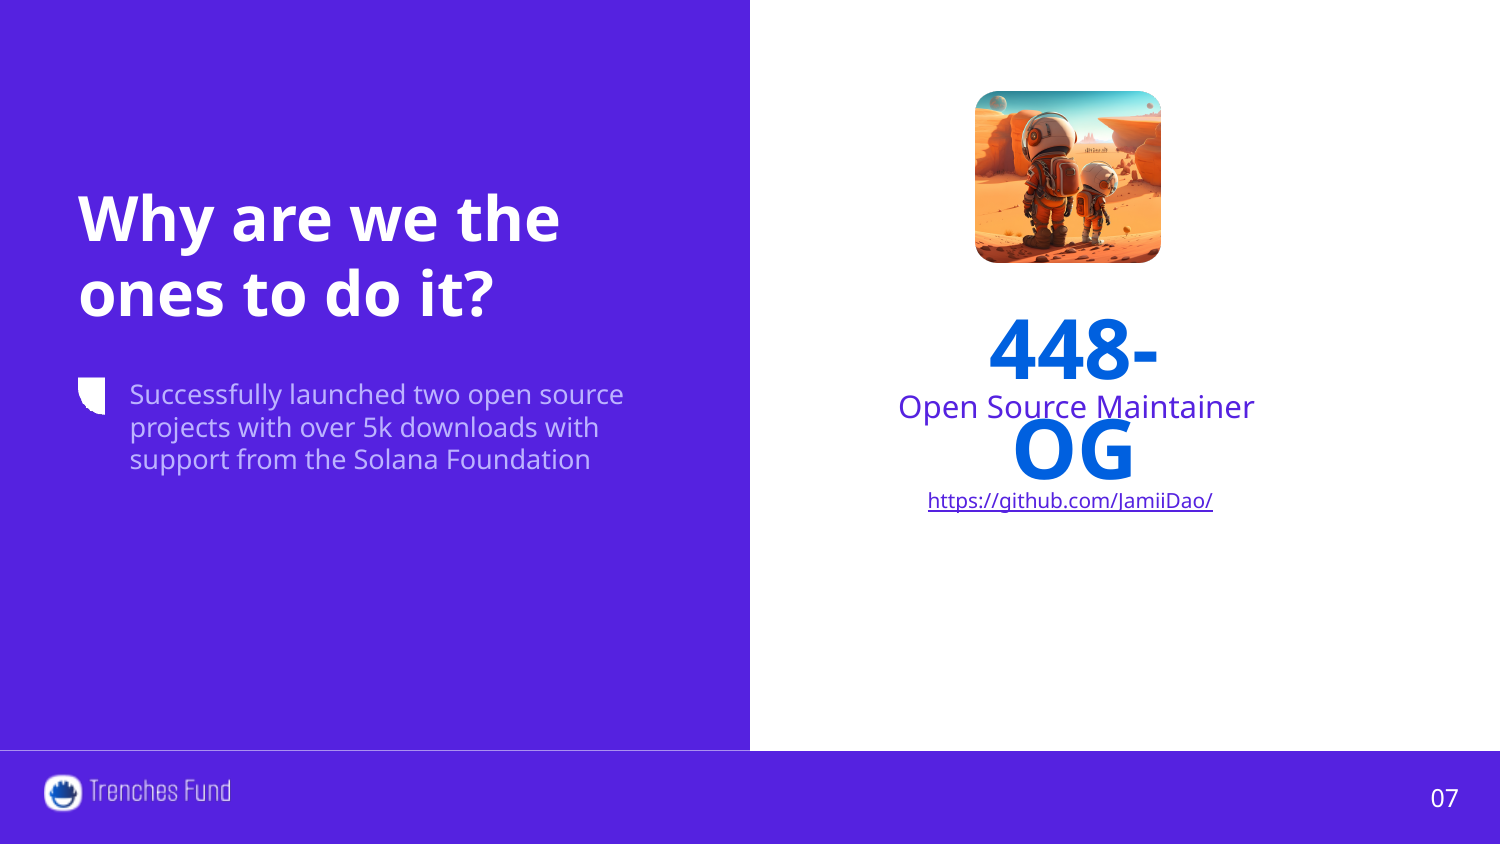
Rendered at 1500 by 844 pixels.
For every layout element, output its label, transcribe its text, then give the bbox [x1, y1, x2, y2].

picture [0, 0, 1500, 844]
text_box Why are we the ones to do it? [78, 179, 708, 336]
text_box 07 [1426, 782, 1464, 818]
text_box Open Source Maintainer [868, 387, 1285, 450]
text_box https://github.com/JamiiDao/ [862, 487, 1279, 550]
text_box 448-OG [956, 296, 1193, 336]
text_box Successfully launched two open source projects with over 5k downloads with support from the Solana Foundation [129, 377, 695, 448]
